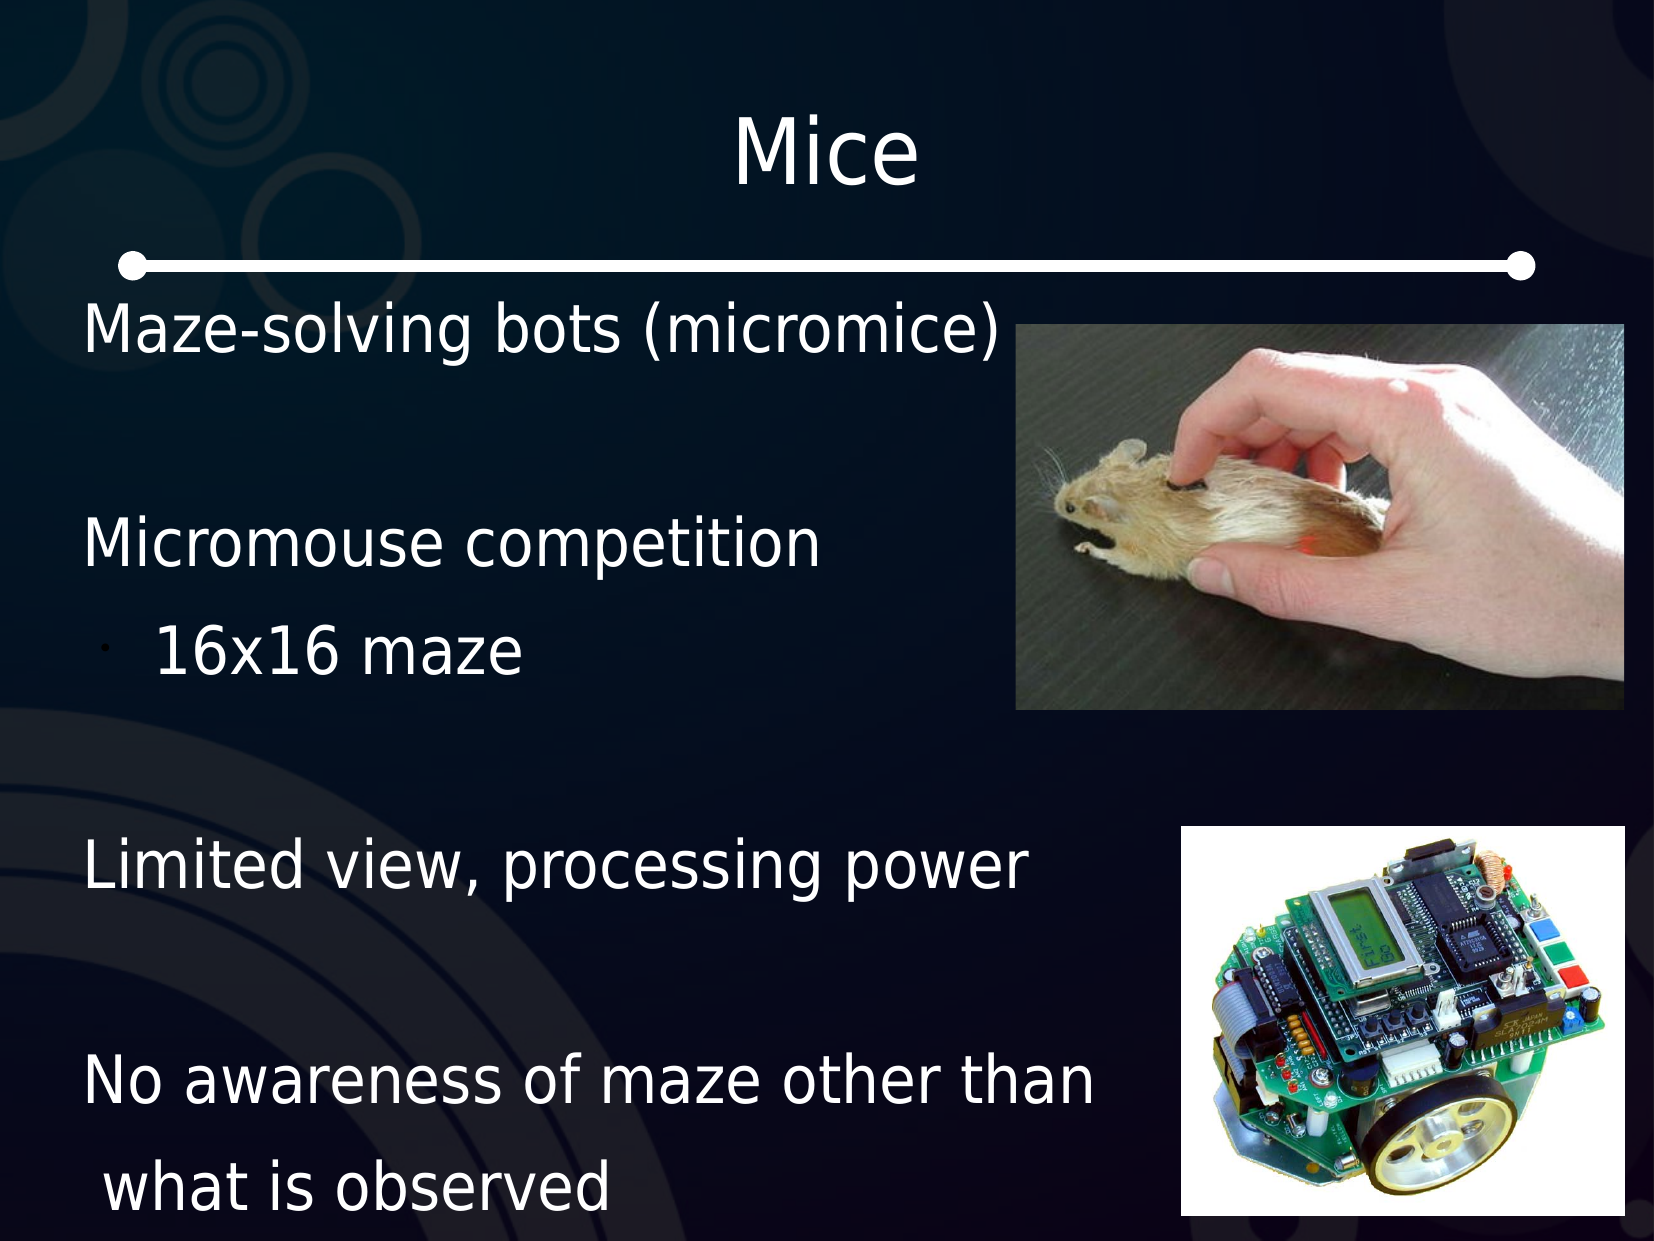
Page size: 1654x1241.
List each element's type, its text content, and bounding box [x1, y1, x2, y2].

list Maze-solving bots (micromice) Micromouse competition 16x16 maze Limited view, processing power No awareness of maze other than what is observed [82, 290, 1571, 1227]
title Mice [82, 56, 1571, 250]
picture [0, 0, 1654, 1241]
